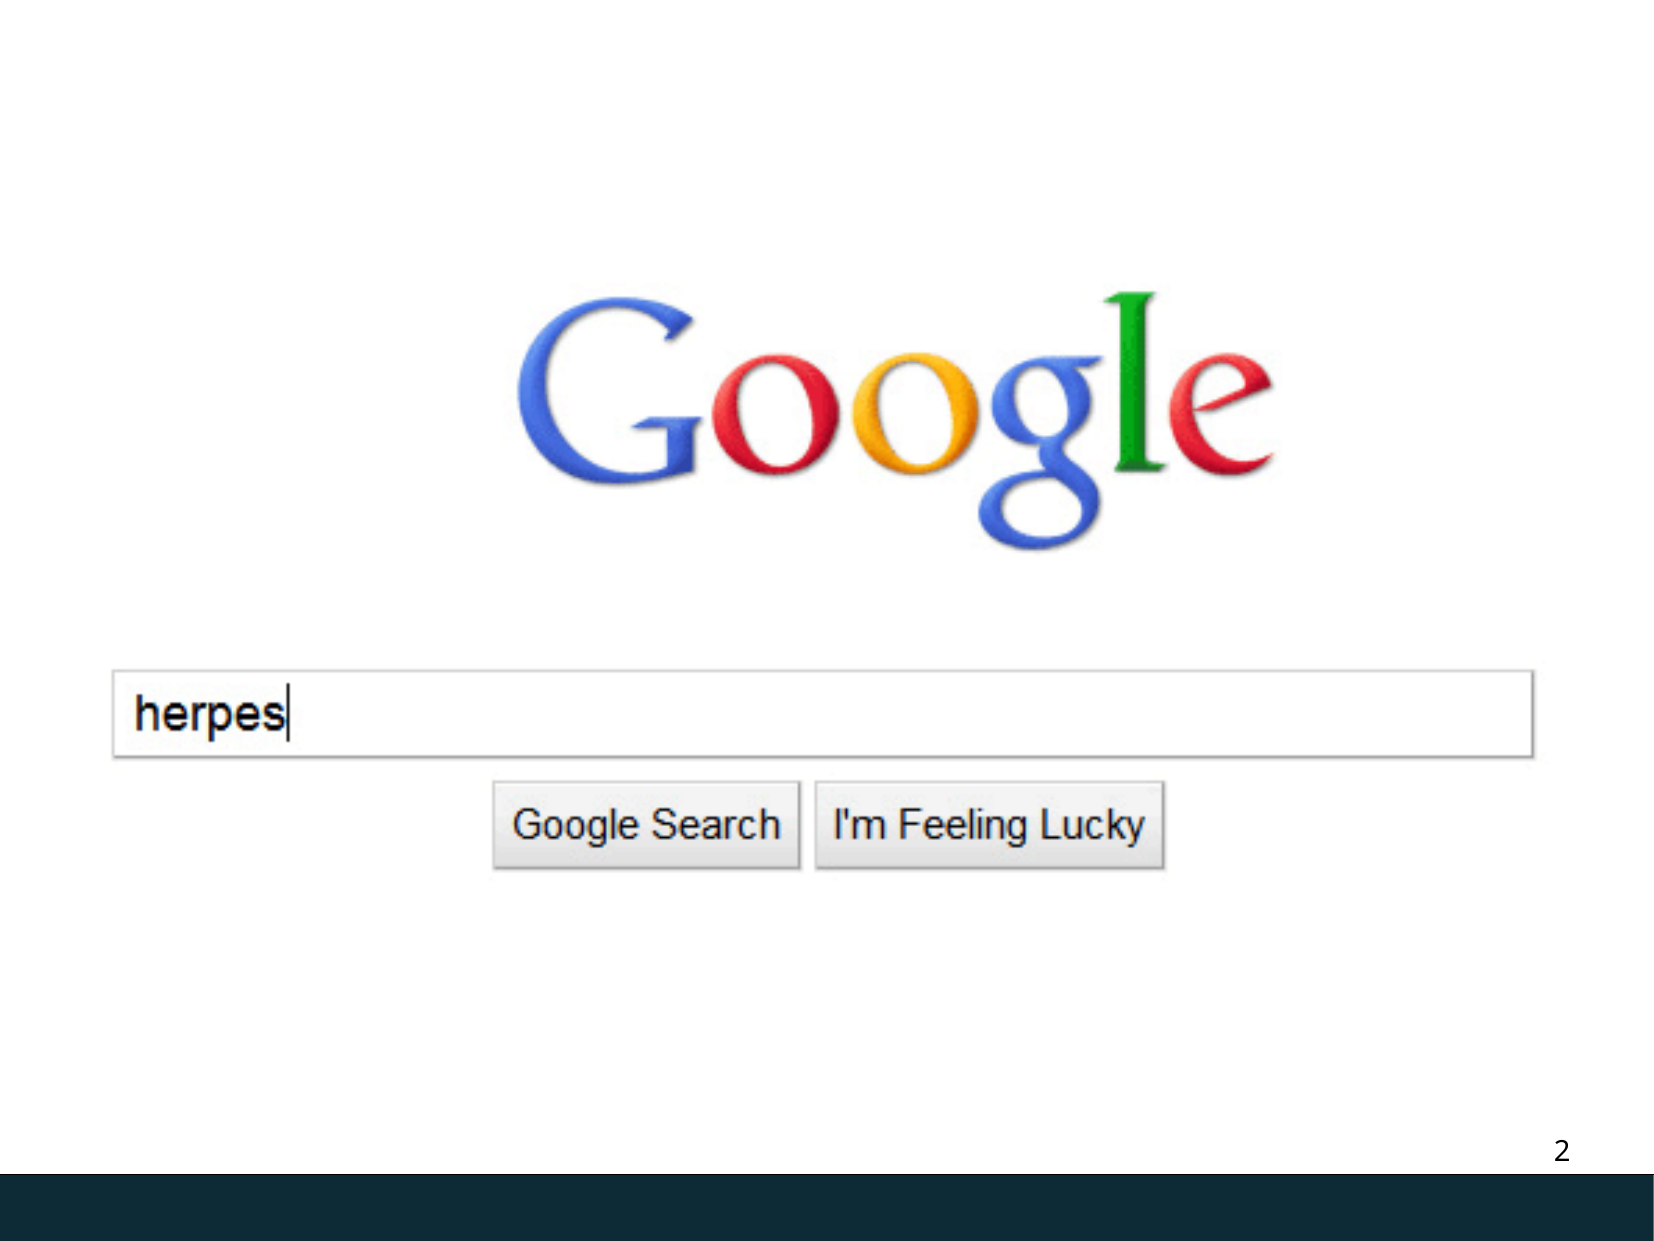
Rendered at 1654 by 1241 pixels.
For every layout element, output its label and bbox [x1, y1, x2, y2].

picture [82, 262, 1571, 912]
